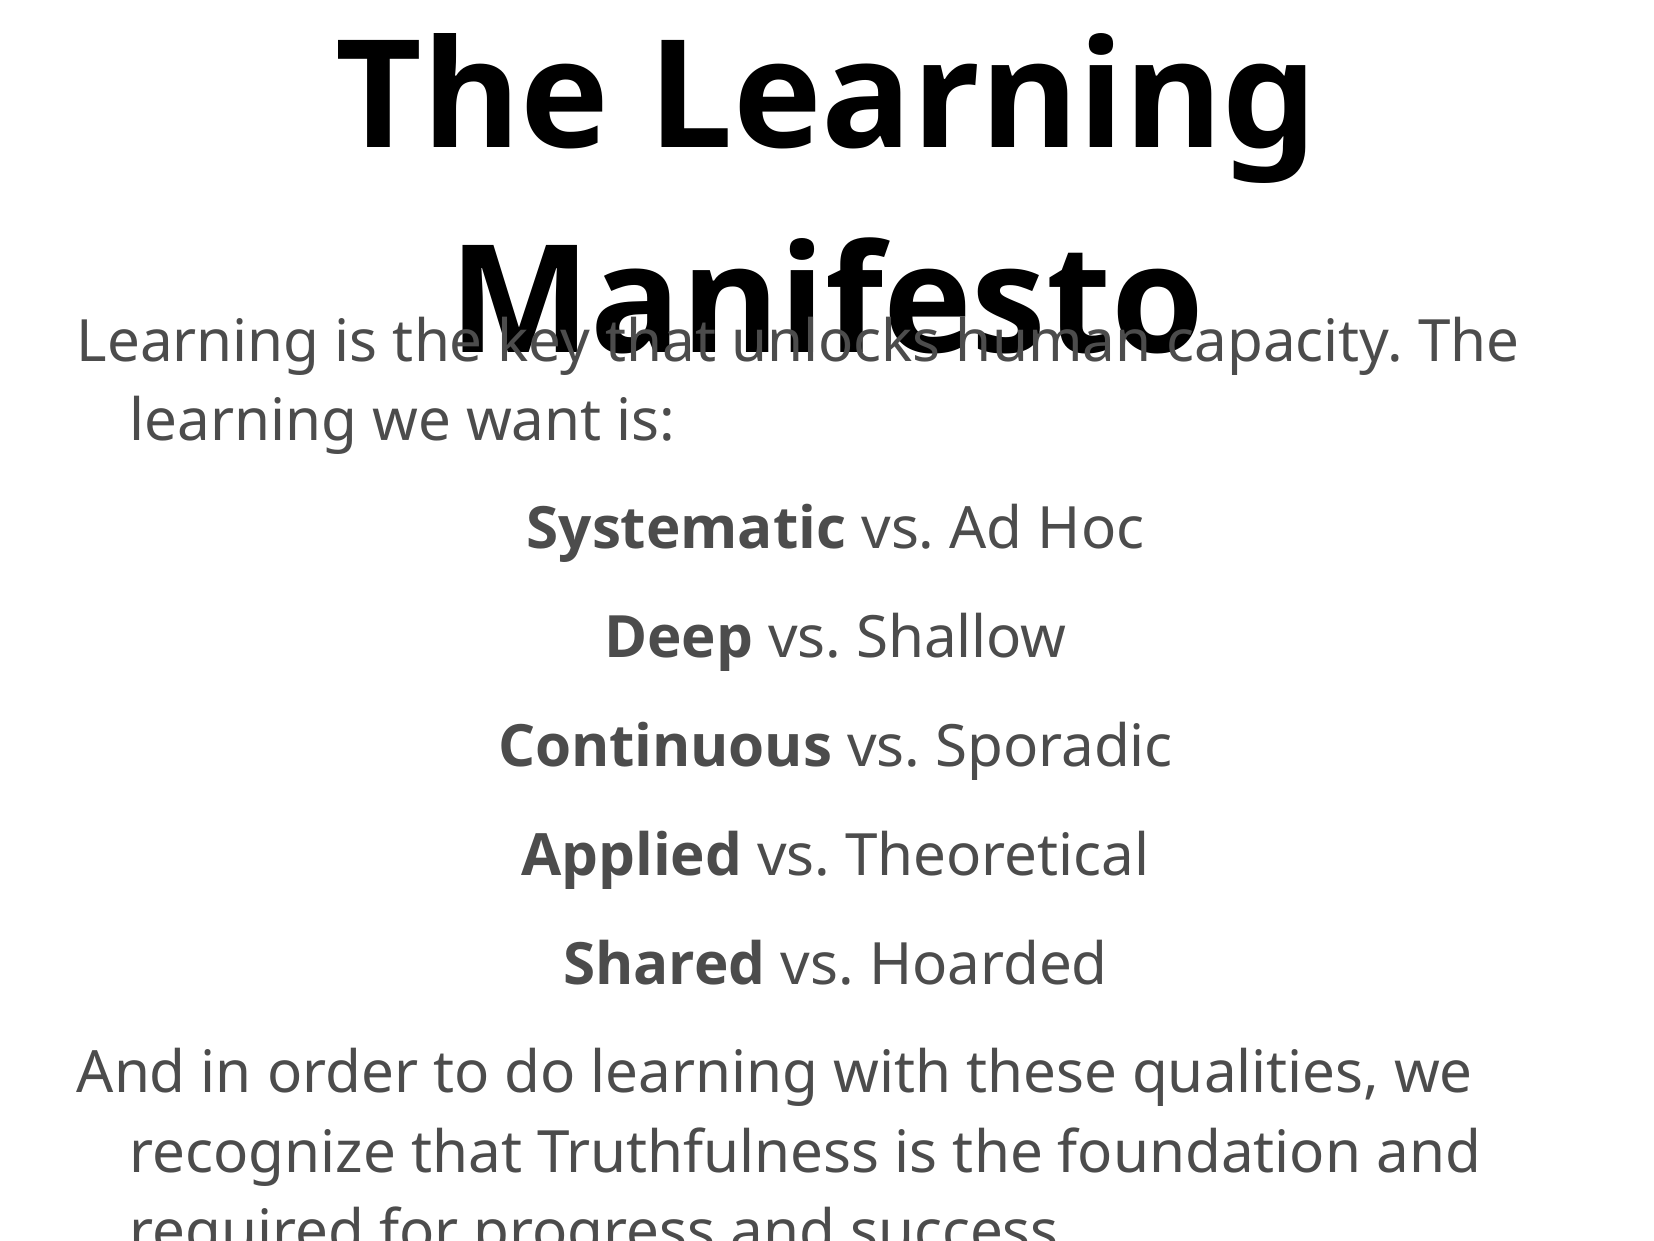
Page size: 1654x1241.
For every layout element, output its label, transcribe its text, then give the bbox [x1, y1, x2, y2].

title The Learning Manifesto [59, 59, 1595, 298]
list Learning is the key that unlocks human capacity. The learning we want is: Systematic vs. Ad Hoc Deep vs. Shallow Continuous vs. Sporadic Applied vs. Theoretical Shared vs. Hoarded And in order to do learning with these qualities, we recognize that Truthfulness is the foundation and required for progress and success. [59, 298, 1595, 1183]
